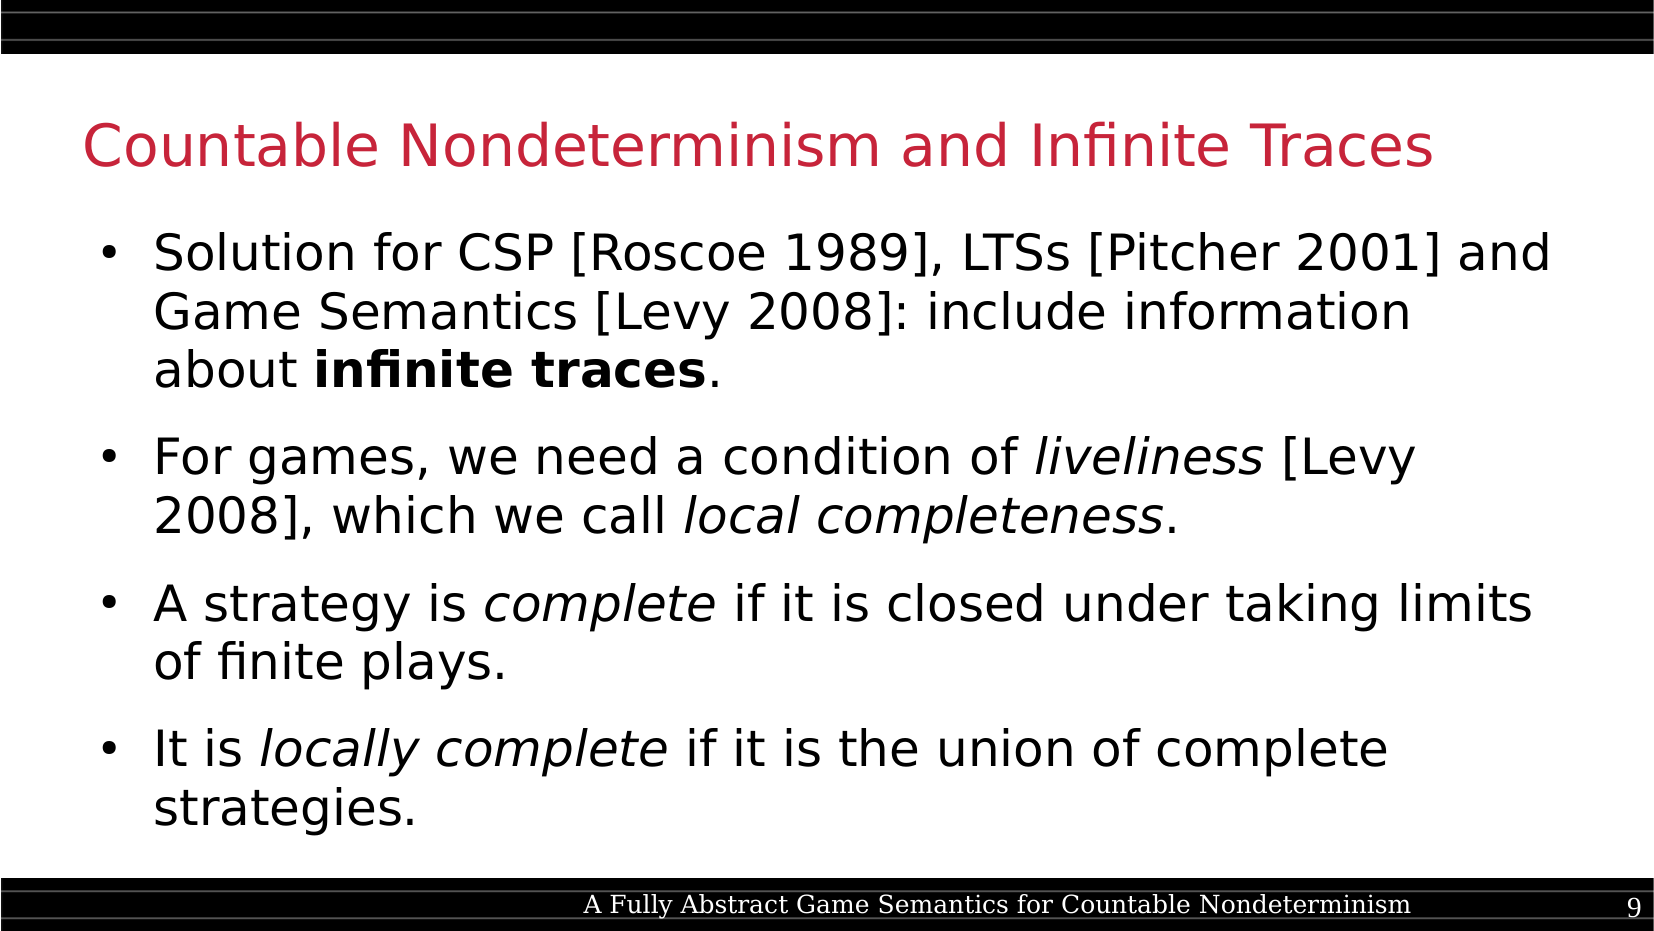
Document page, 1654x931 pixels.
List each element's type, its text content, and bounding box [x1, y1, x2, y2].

picture [1, 0, 1654, 54]
list Solution for CSP [Roscoe 1989], LTSs [Pitcher 2001] and Game Semantics [Levy 2008]: include information about infinite traces. For games, we need a condition of liveliness [Levy 2008], which we call local completeness. A strategy is complete if it is closed under taking limits of finite plays. It is locally complete if it is the union of complete strategies. [82, 224, 1571, 851]
title Countable Nondeterminism and Infinite Traces [82, 69, 1571, 224]
picture [1, 878, 1654, 931]
